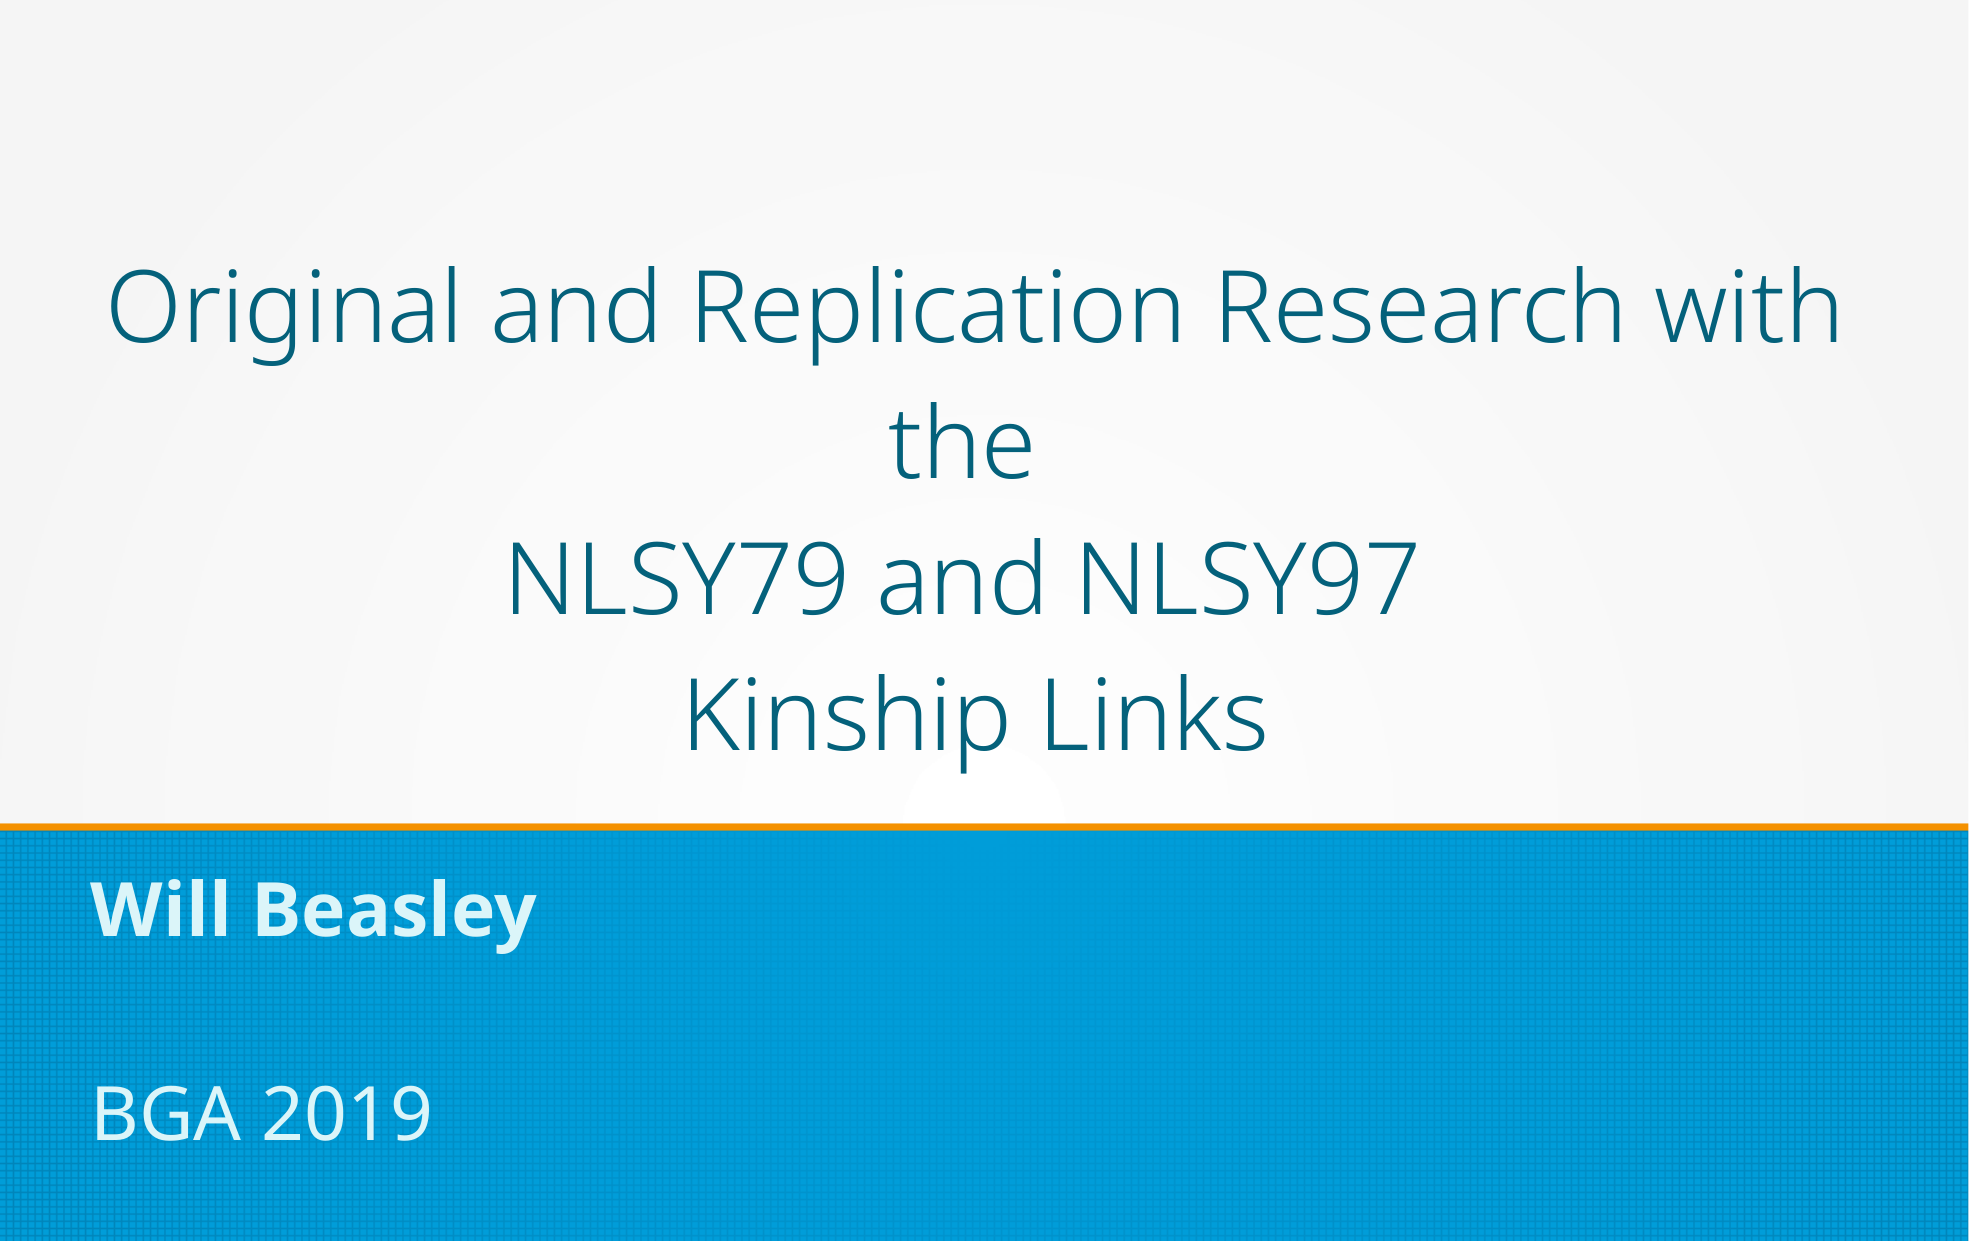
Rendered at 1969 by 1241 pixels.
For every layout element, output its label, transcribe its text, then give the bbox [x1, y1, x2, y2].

title Original and Replication Research with the NLSY79 and NLSY97 Kinship Links [90, 49, 1862, 781]
subtitle Will Beasley BGA 2019 [90, 855, 1861, 1118]
picture [0, 0, 1969, 830]
